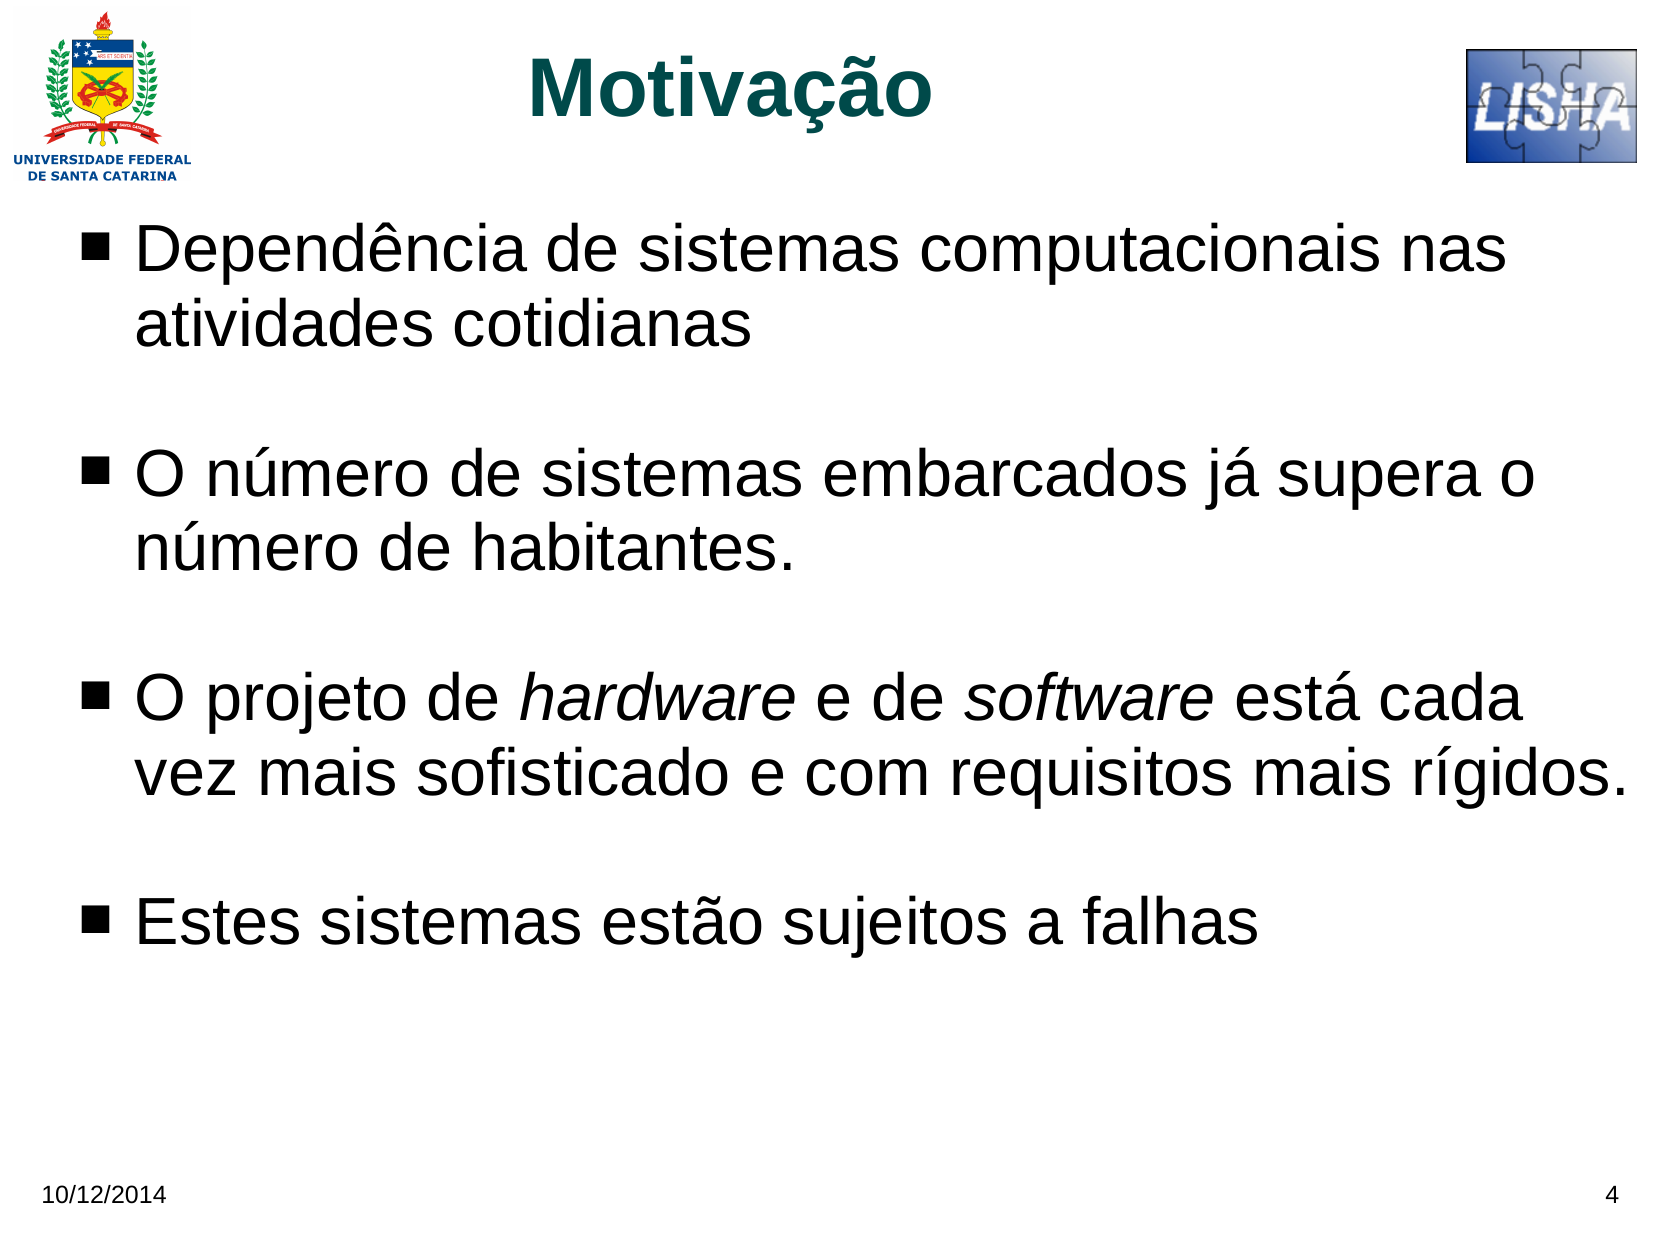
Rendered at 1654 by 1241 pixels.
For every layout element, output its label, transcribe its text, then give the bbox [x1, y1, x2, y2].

list Dependência de sistemas computacionais nas atividades cotidianas O número de sistemas embarcados já supera o número de habitantes. O projeto de hardware e de software está cada vez mais sofisticado e com requisitos mais rígidos. Estes sistemas estão sujeitos a falhas [34, 211, 1637, 1149]
picture [13, 6, 191, 181]
title Motivação [37, 37, 1426, 151]
picture [1466, 49, 1637, 163]
